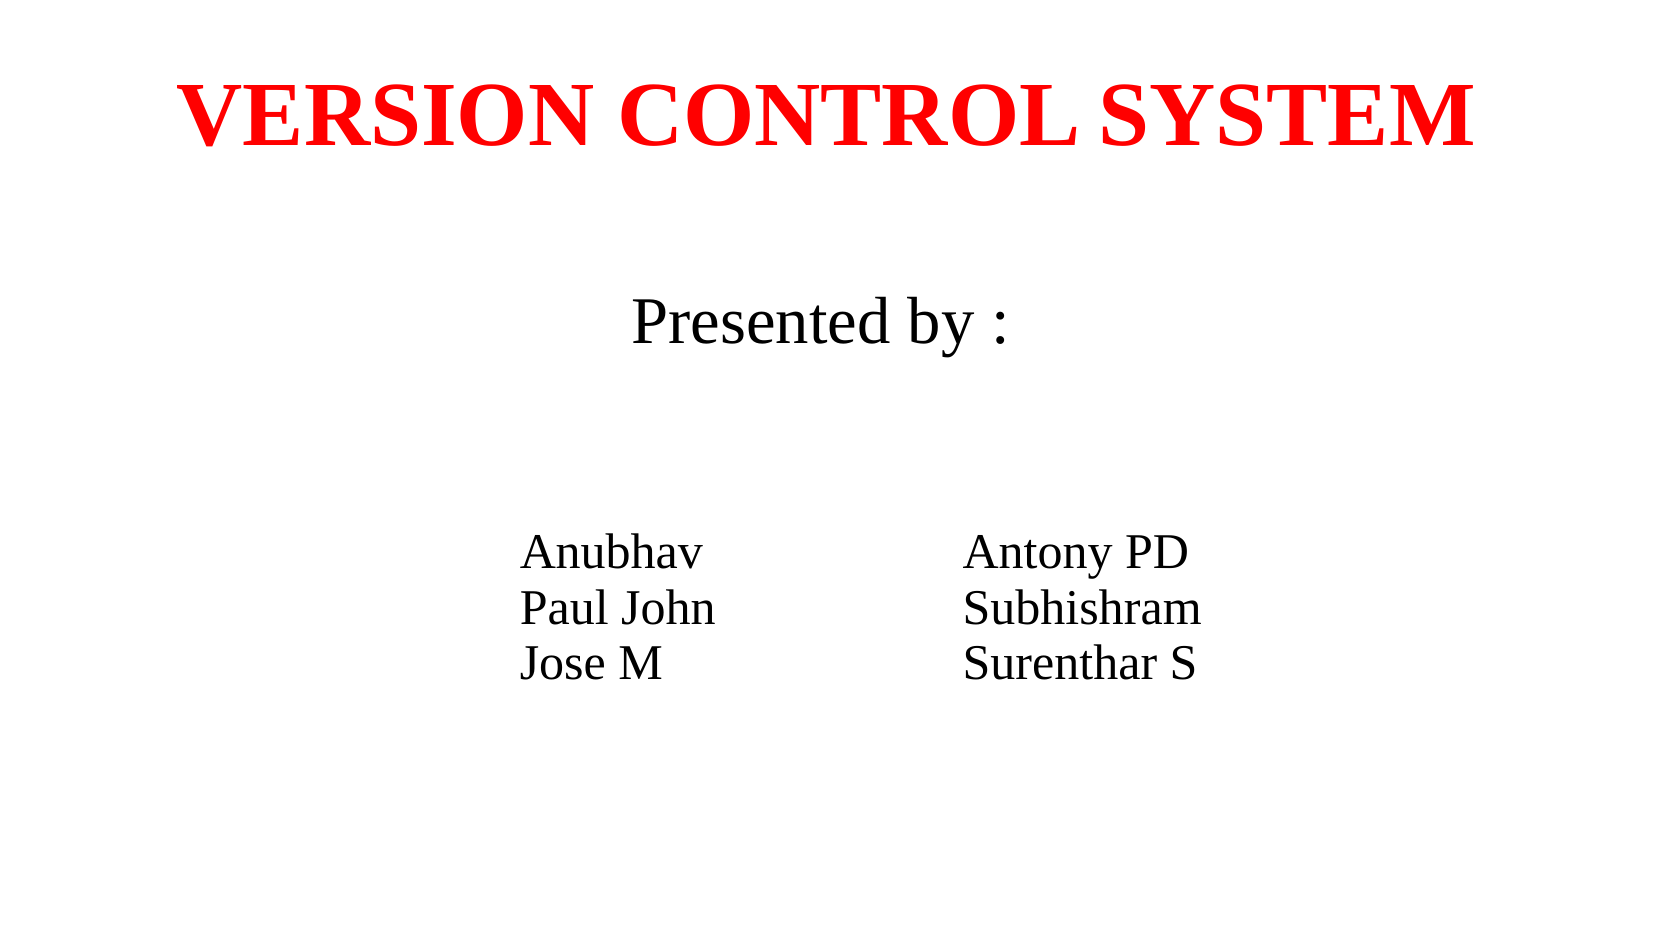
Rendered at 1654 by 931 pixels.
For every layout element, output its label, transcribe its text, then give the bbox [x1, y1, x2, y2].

title VERSION CONTROL SYSTEM [82, 37, 1571, 193]
subtitle Presented by : Anubhav Antony PD Paul John Subhishram Jose M Surenthar S [76, 217, 1565, 758]
